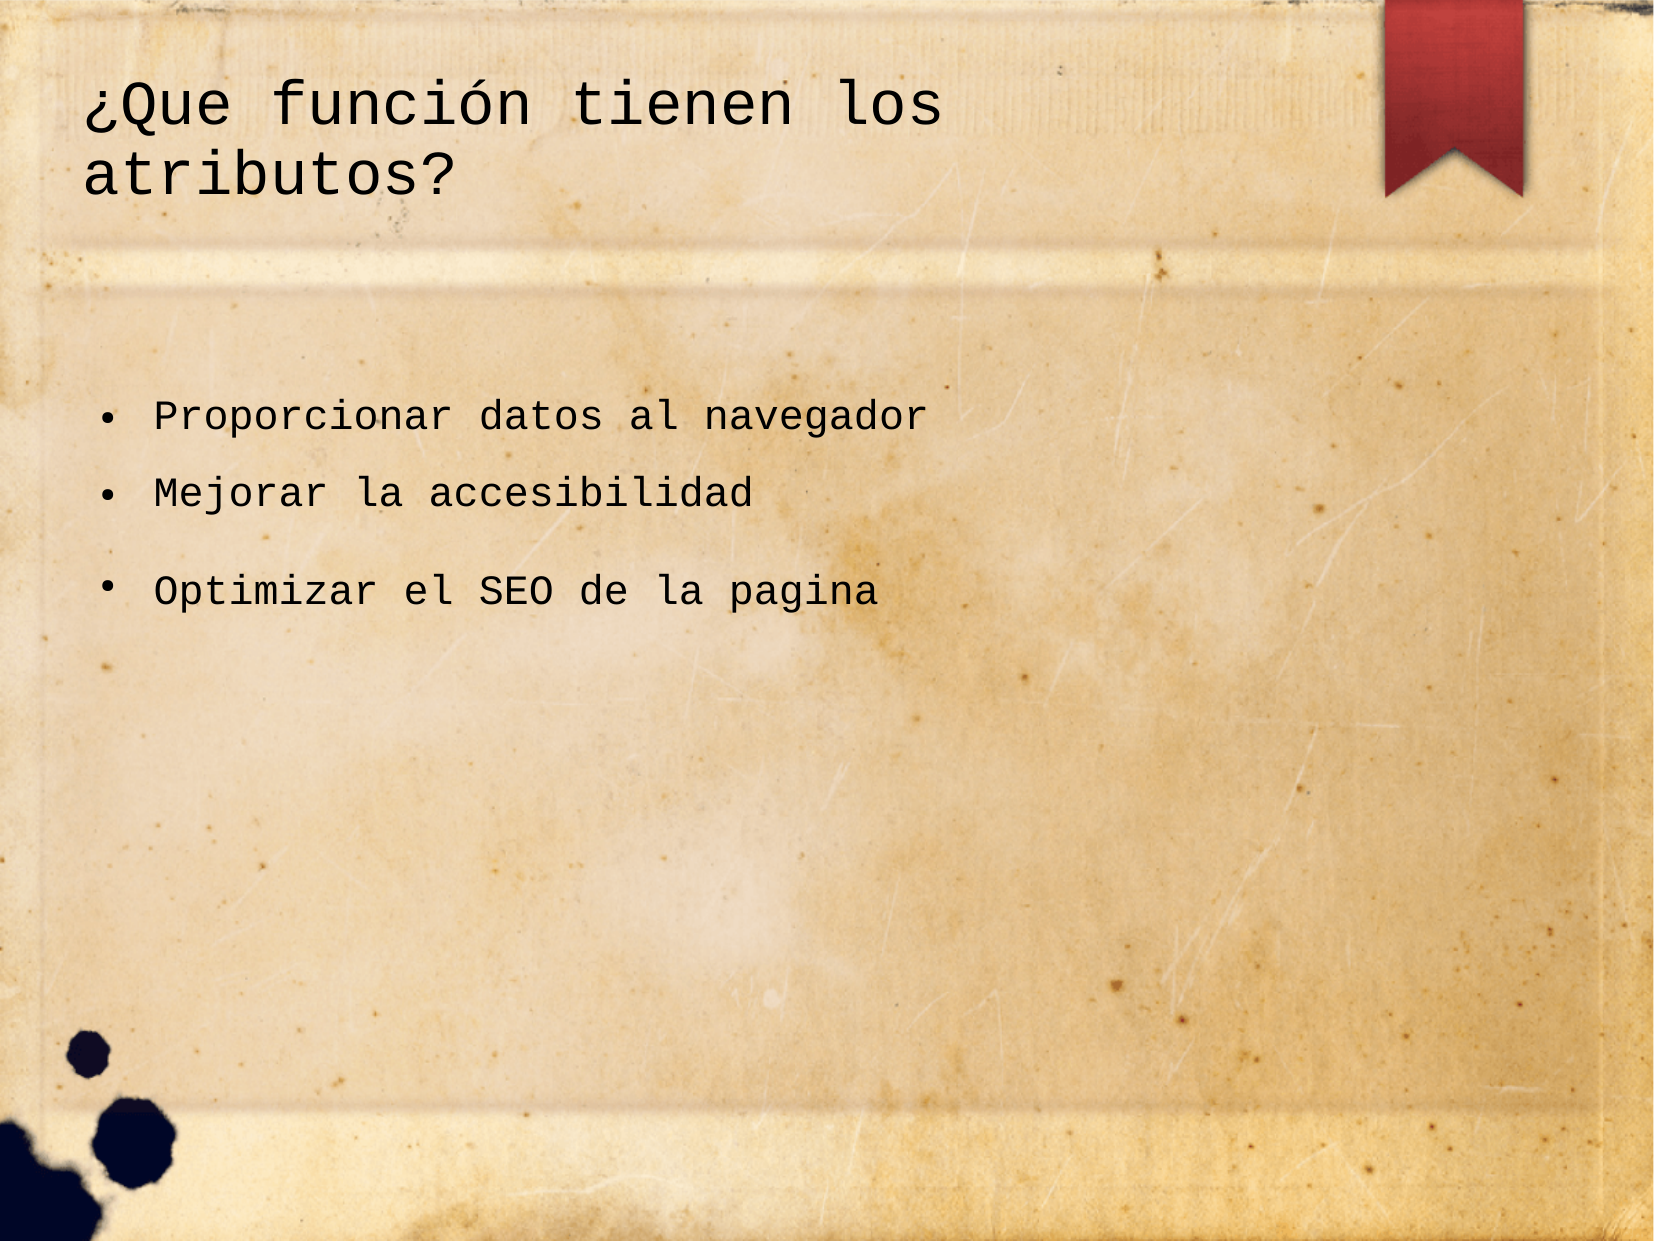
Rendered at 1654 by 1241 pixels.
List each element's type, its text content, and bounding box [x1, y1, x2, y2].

picture [0, 0, 1654, 1241]
list Proporcionar datos al navegador Mejorar la accesibilidad Optimizar el SEO de la pagina [82, 290, 1538, 1010]
title ¿Que función tienen los atributos? [82, 49, 1347, 237]
